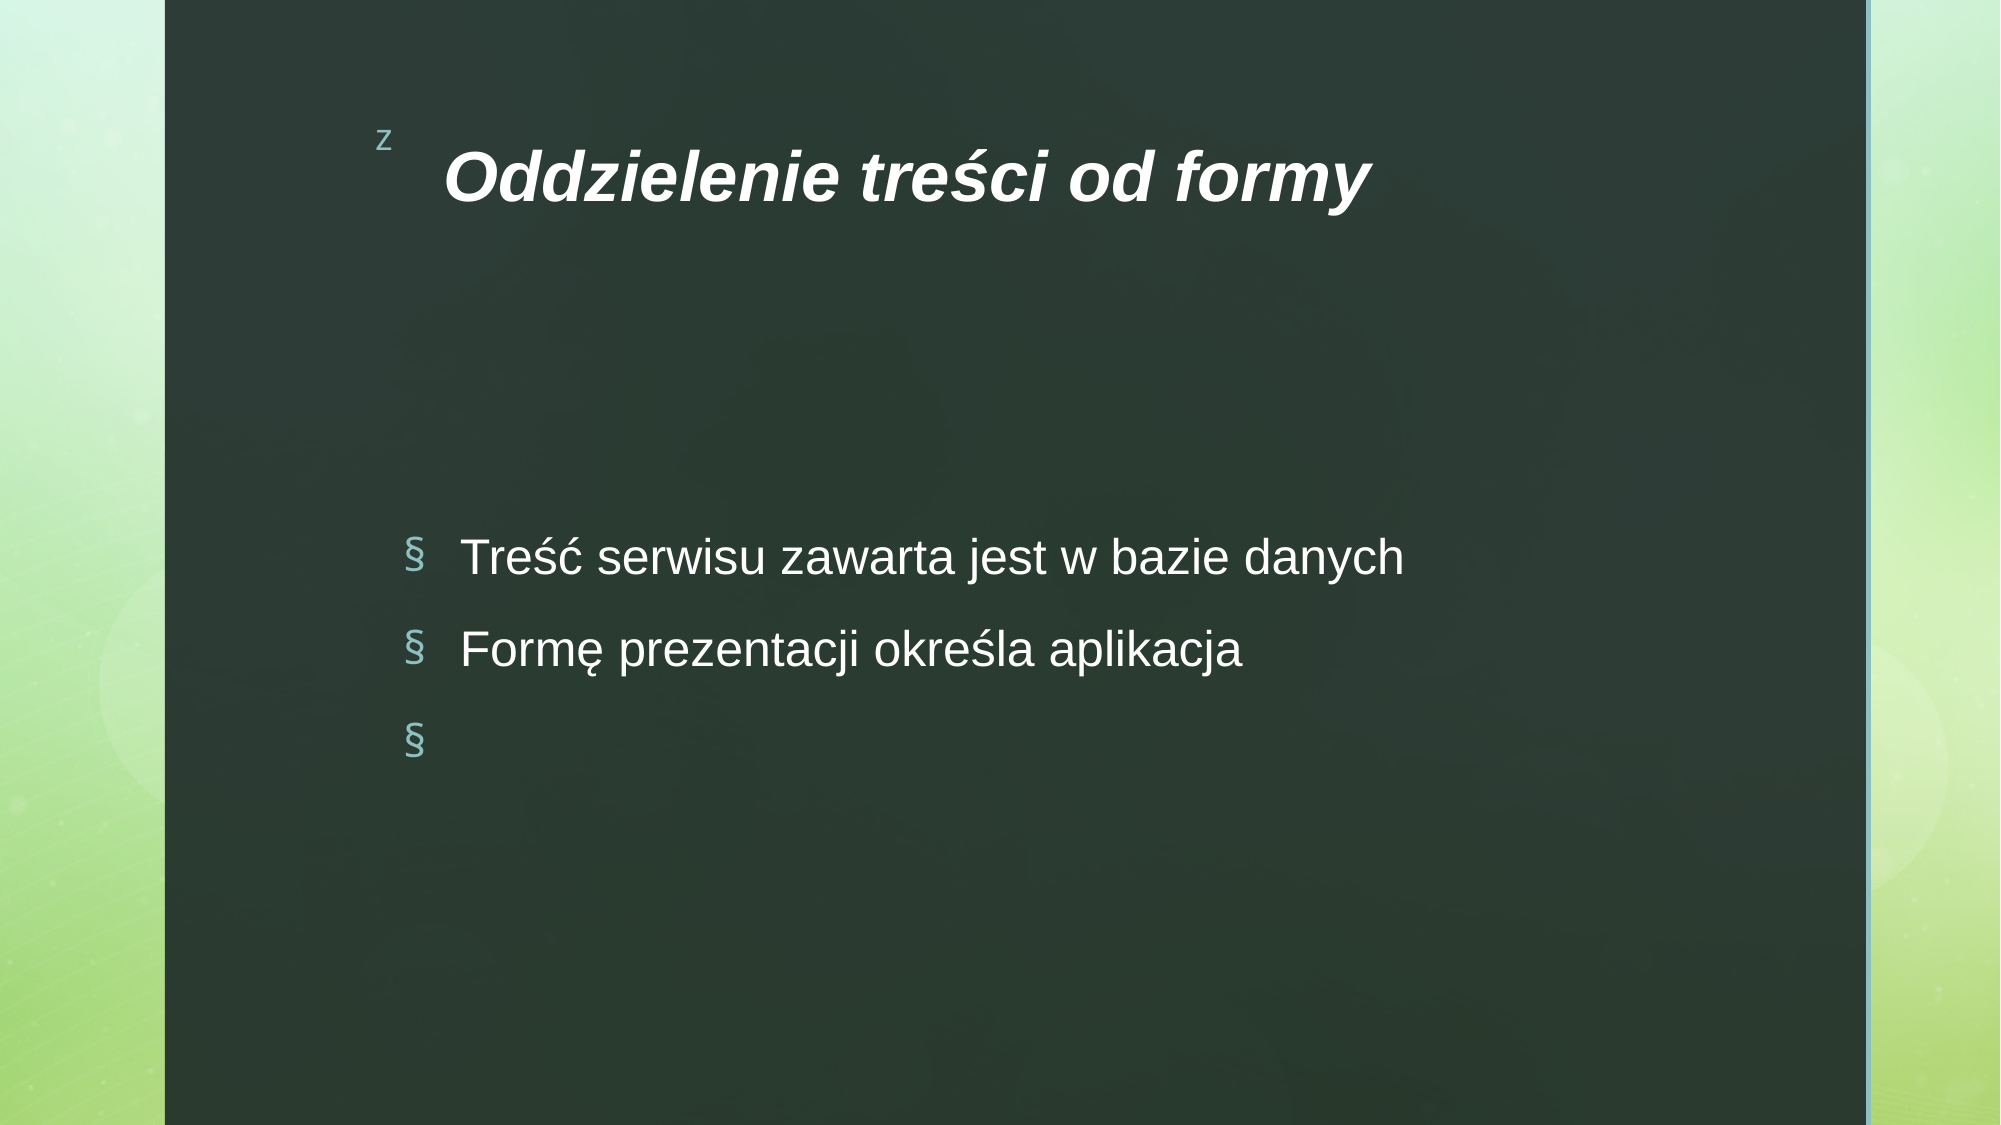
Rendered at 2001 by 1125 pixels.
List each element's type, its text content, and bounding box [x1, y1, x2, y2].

list Treść serwisu zawarta jest w bazie danych Formę prezentacji określa aplikacja [388, 289, 1736, 993]
title Oddzielenie treści od formy [428, 132, 1734, 289]
